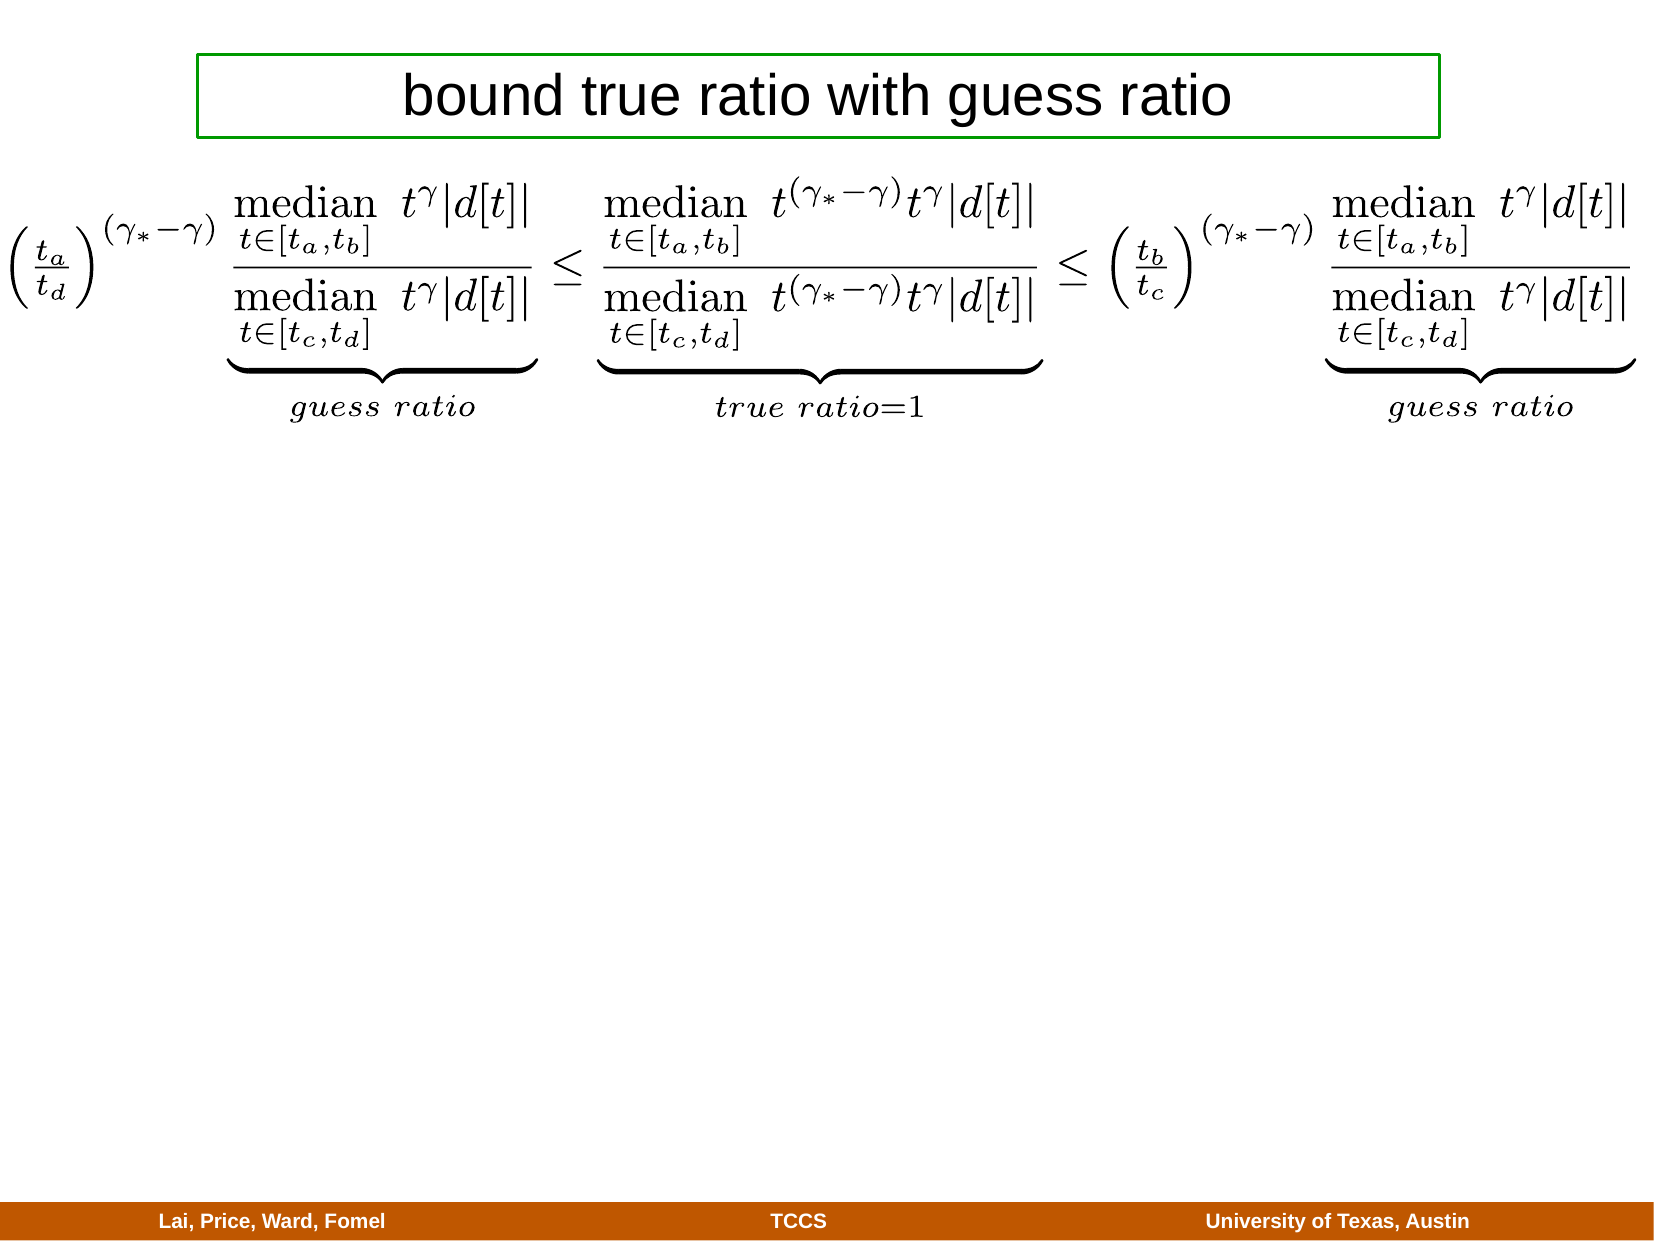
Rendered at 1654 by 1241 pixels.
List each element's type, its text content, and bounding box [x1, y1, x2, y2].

text_box [2, 176, 1637, 423]
text_box bound true ratio with guess ratio [197, 54, 1440, 138]
